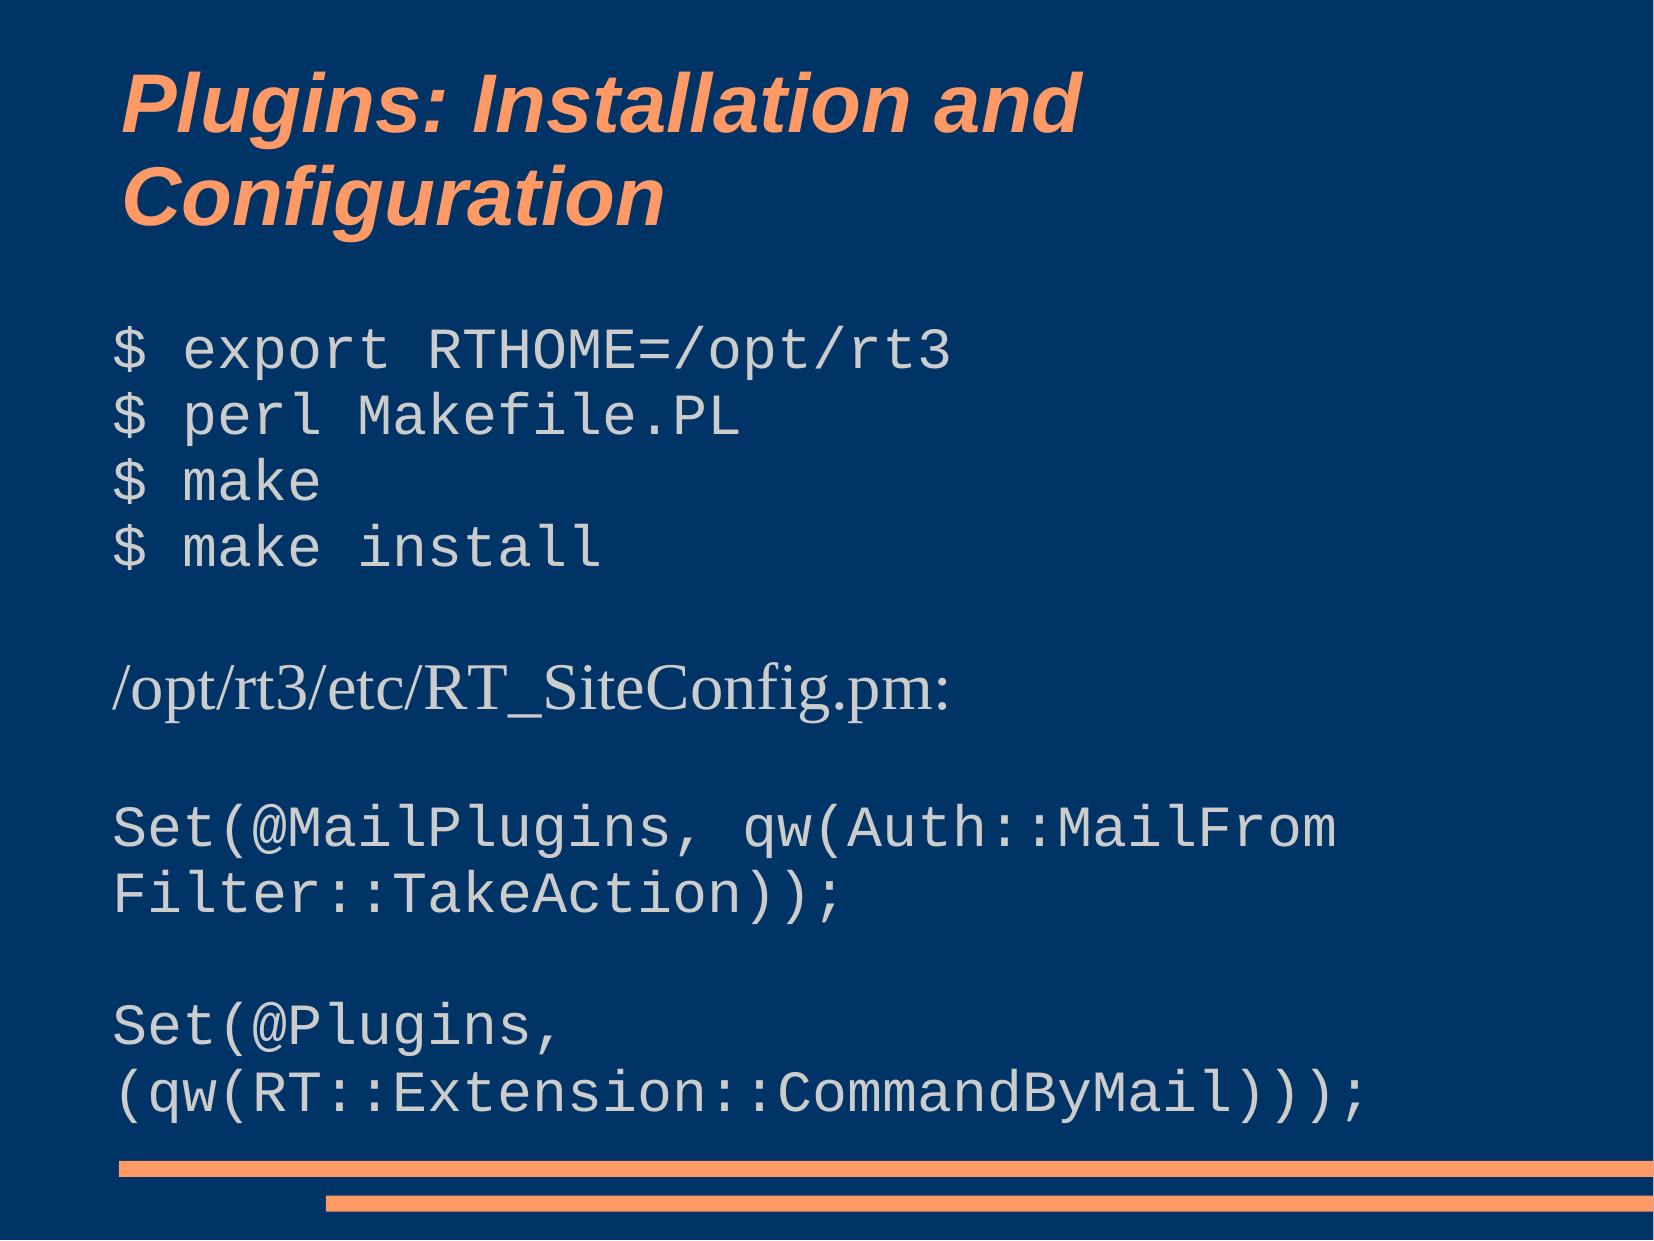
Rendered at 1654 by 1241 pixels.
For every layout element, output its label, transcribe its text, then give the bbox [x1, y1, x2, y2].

title Plugins: Installation and Configuration [121, 46, 1534, 254]
subtitle $ export RTHOME=/opt/rt3 $ perl Makefile.PL $ make $ make install /opt/rt3/etc/RT_SiteConfig.pm: Set(@MailPlugins, qw(Auth::MailFrom Filter::TakeAction)); Set(@Plugins,(qw(RT::Extension::CommandByMail))); [112, 319, 1552, 1130]
